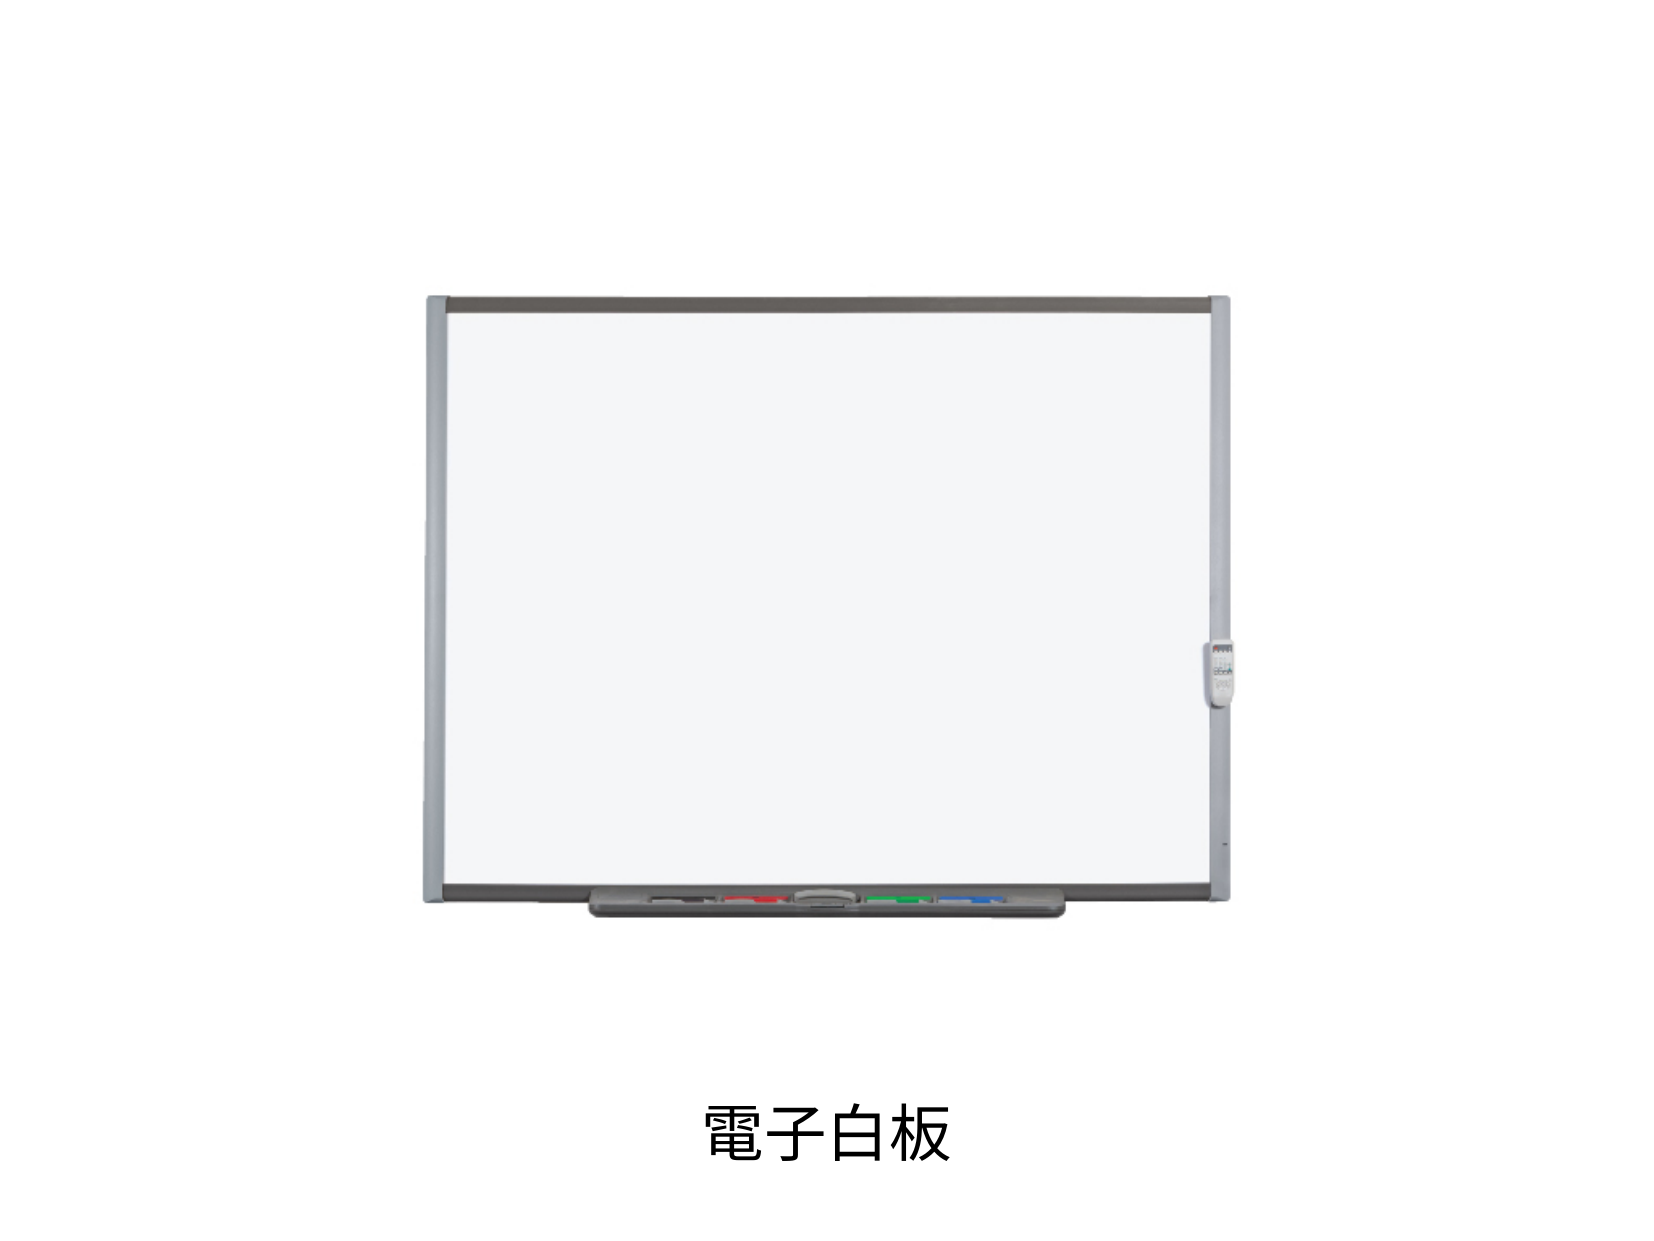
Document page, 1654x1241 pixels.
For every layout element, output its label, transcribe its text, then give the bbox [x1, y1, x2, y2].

picture [0, 0, 1654, 1241]
title 電子白板 [82, 1025, 1571, 1233]
